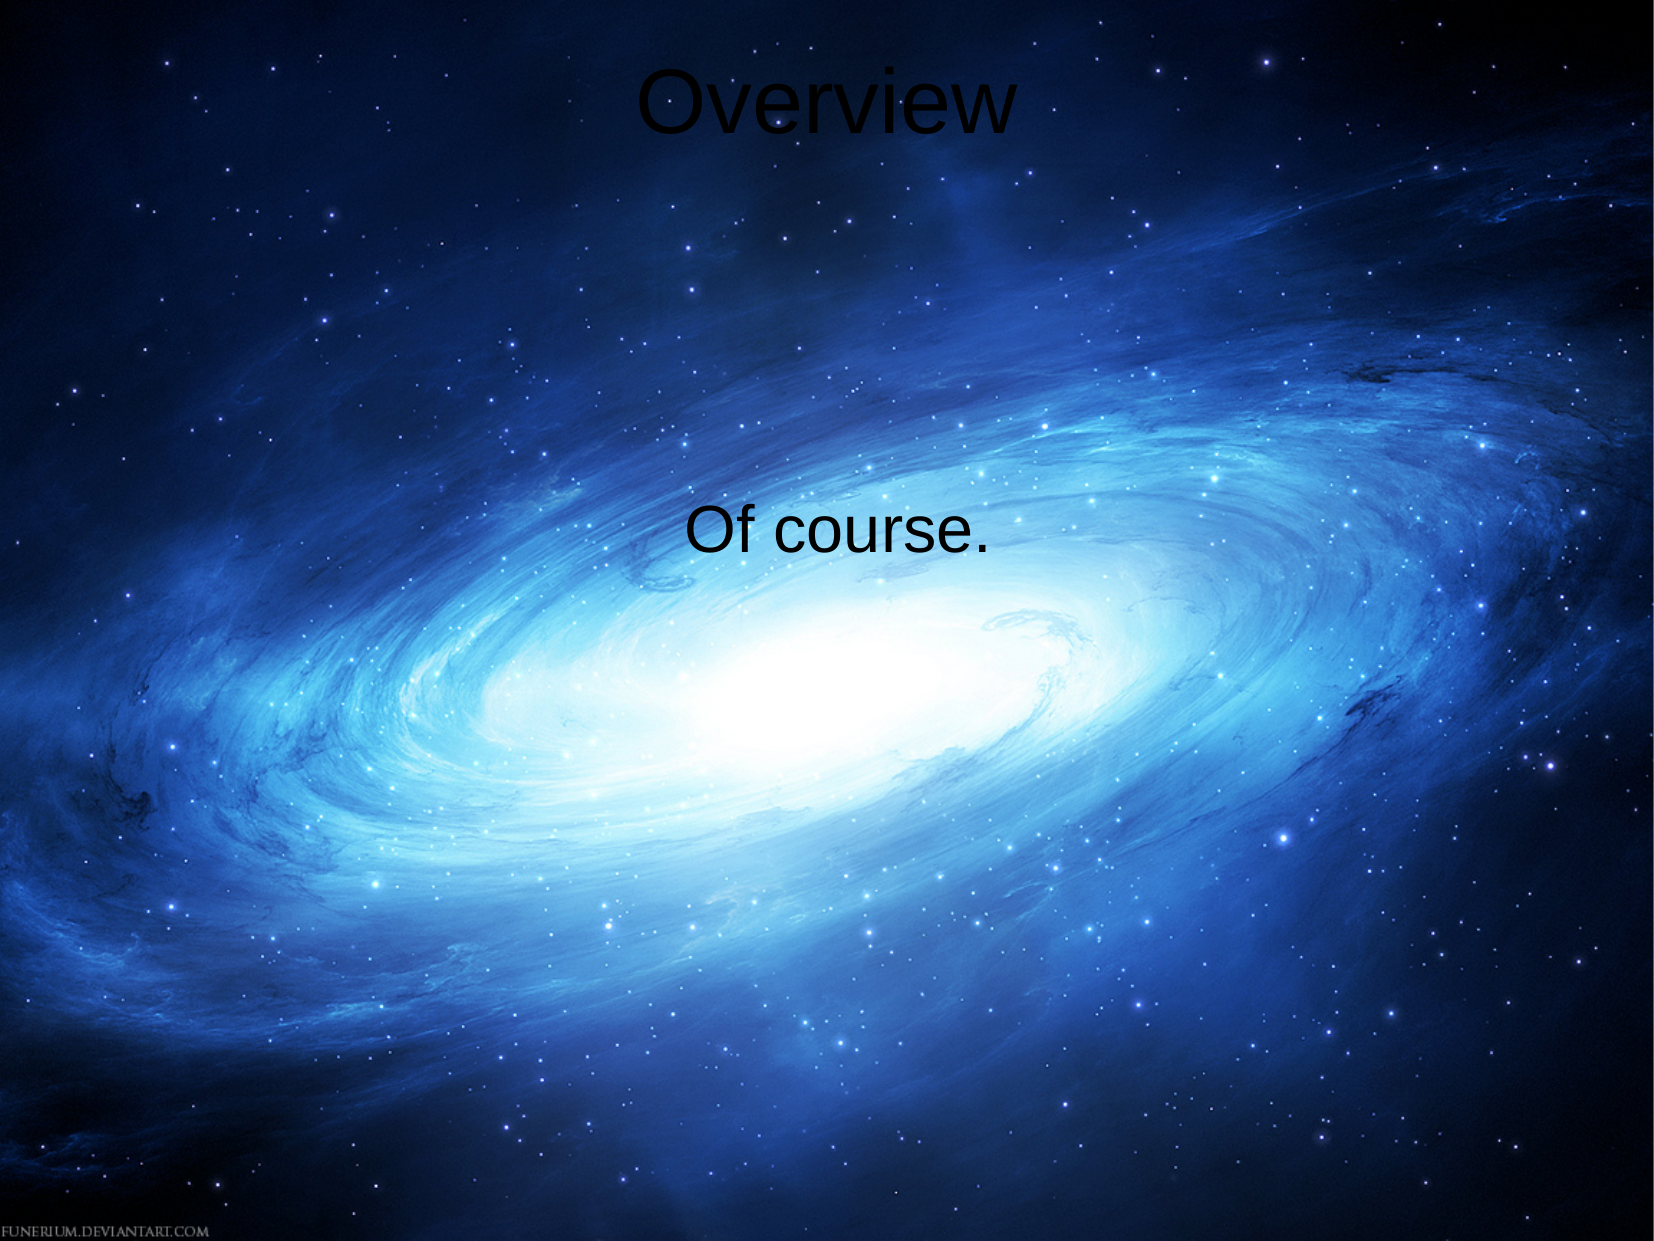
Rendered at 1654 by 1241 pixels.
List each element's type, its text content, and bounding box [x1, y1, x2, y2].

picture [0, 0, 1654, 1241]
subtitle Of course. [82, 49, 1571, 1010]
